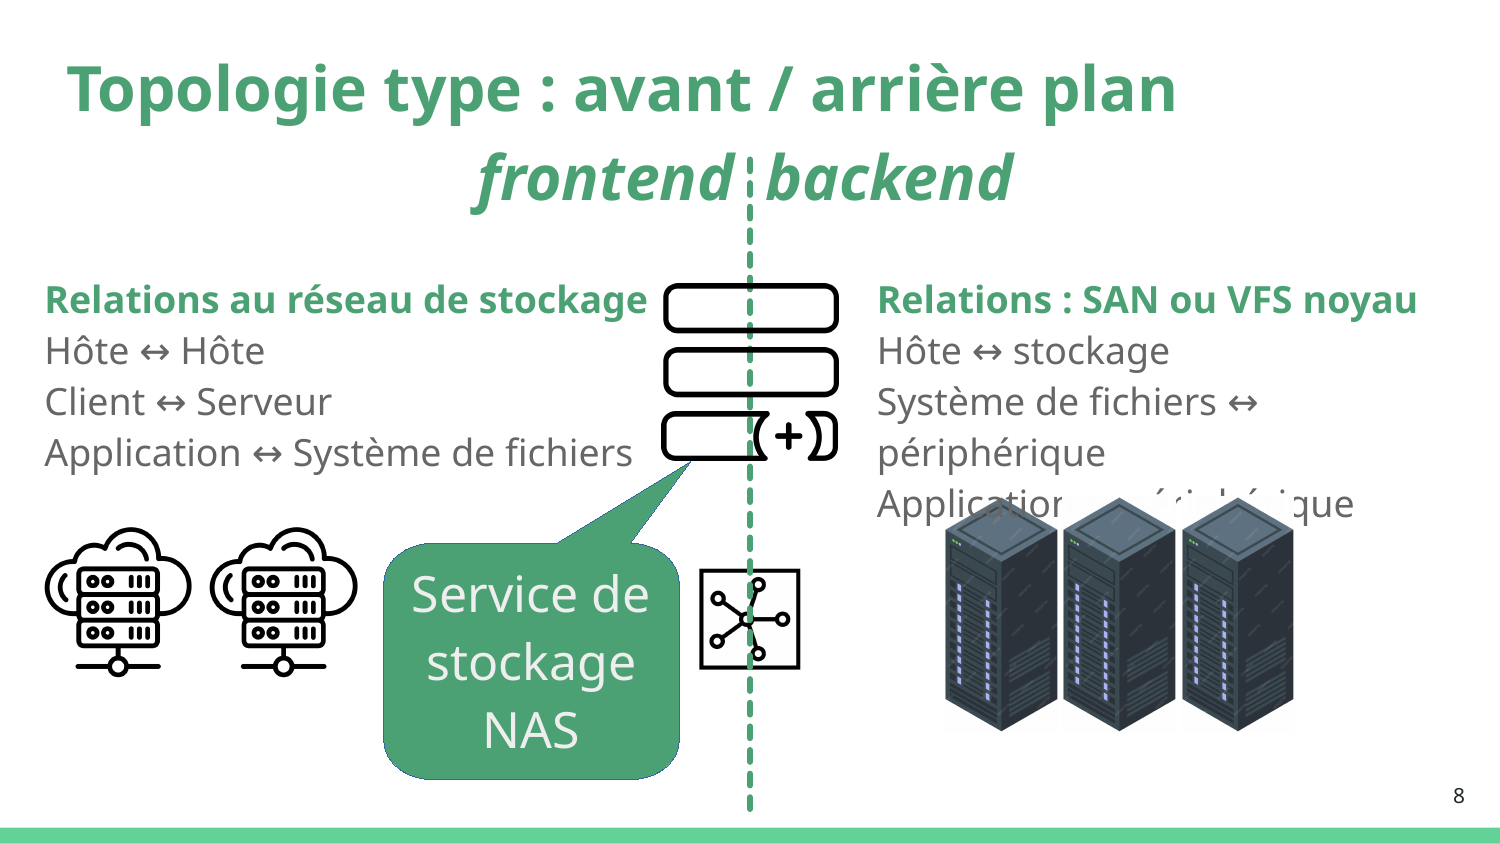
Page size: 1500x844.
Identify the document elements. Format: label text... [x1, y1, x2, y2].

text_box Relations au réseau de stockage Hôte ↔ Hôte Client ↔ Serveur Application ↔ Système de fichiers [29, 265, 667, 525]
title frontend [454, 112, 751, 207]
title backend [751, 112, 1046, 207]
picture [697, 566, 803, 672]
picture [1181, 496, 1294, 733]
picture [41, 525, 195, 680]
text_box Service de stockage NAS [383, 461, 691, 780]
picture [944, 525, 1058, 733]
picture [1062, 496, 1176, 733]
text_box Relations : SAN ou VFS noyau Hôte ↔ stockage Système de fichiers ↔ périphérique Application ↔ périphérique [862, 265, 1499, 525]
picture [206, 525, 361, 680]
title Topologie type : avant / arrière plan [51, 23, 1449, 117]
picture [667, 283, 839, 461]
slide_number <numéro> [1389, 764, 1480, 830]
